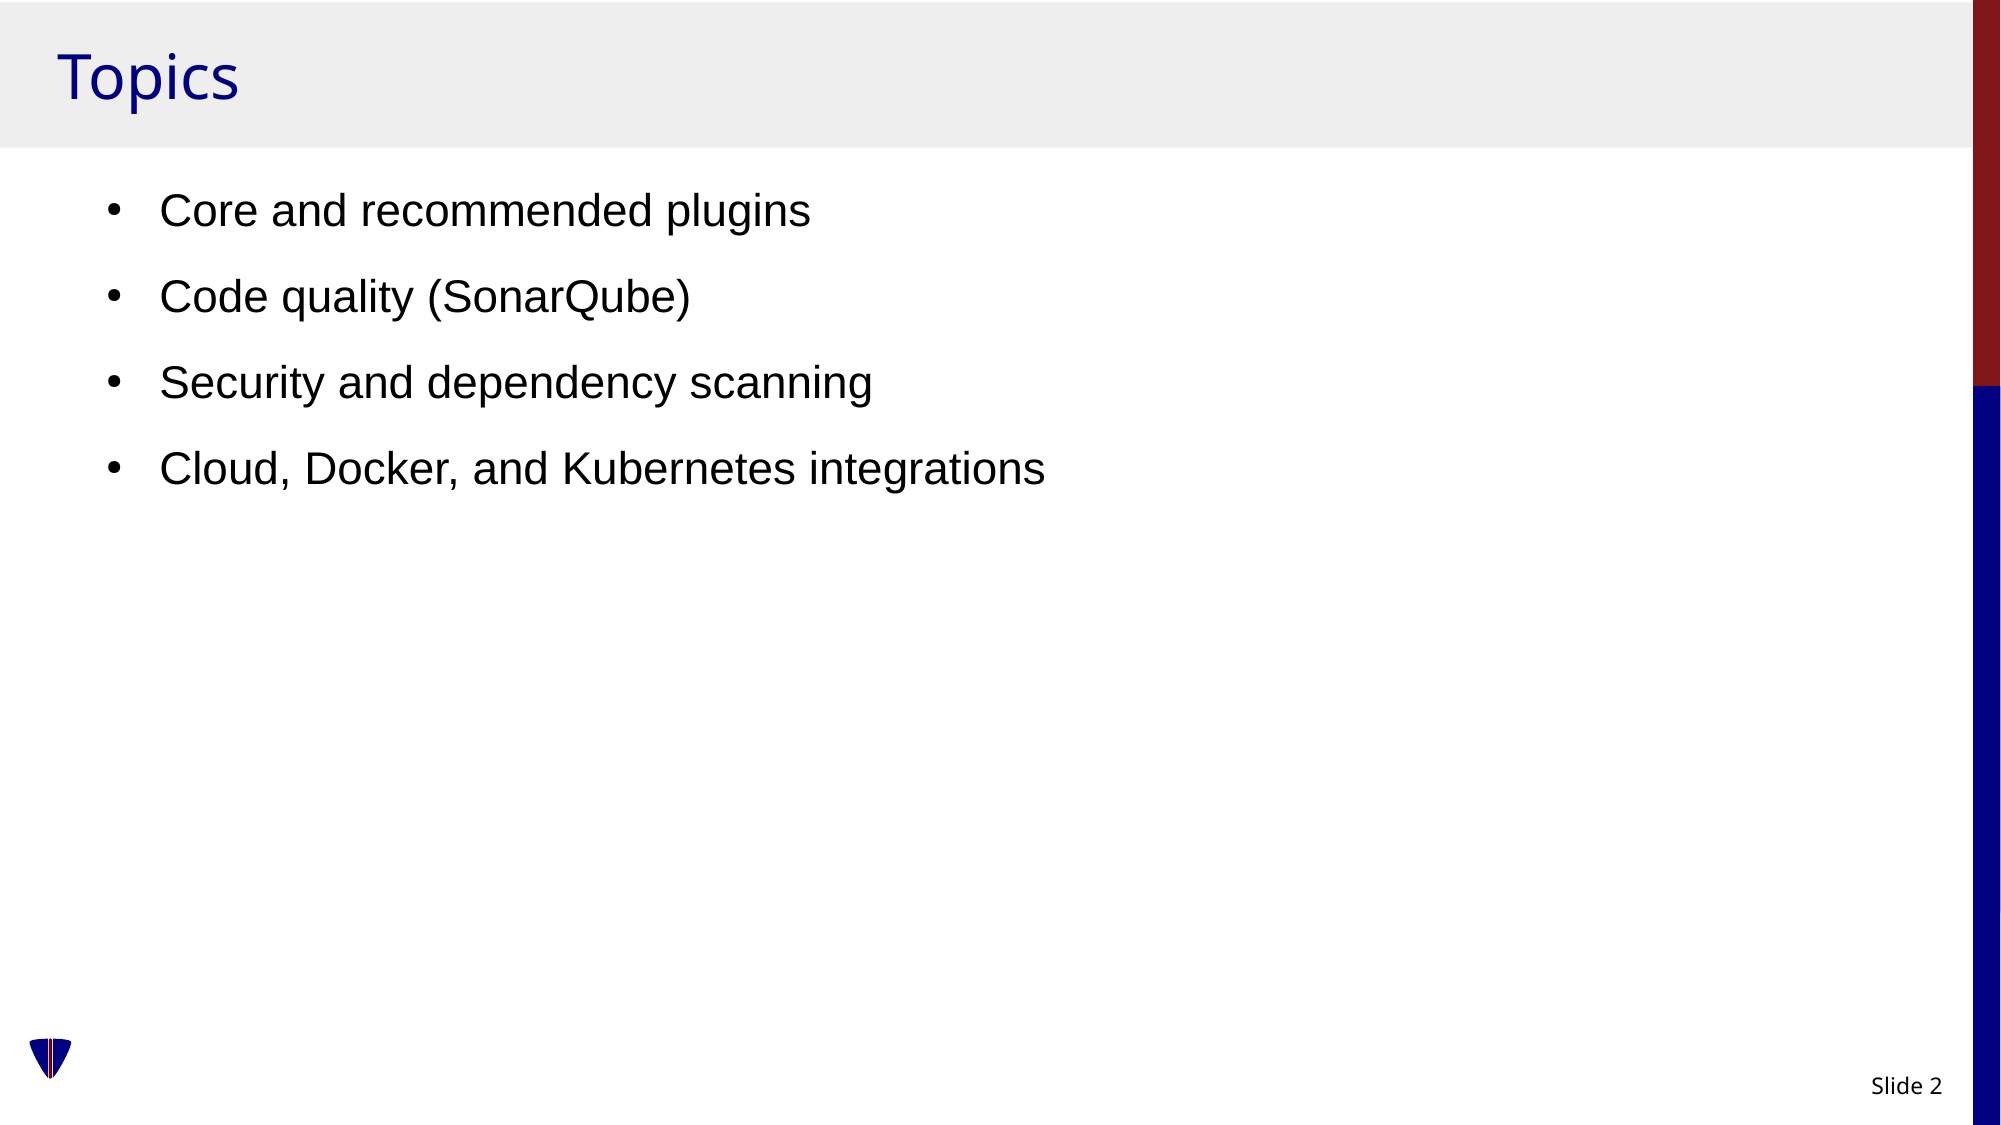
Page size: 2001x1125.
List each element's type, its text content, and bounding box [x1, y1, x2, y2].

list Core and recommended plugins Code quality (SonarQube) Security and dependency scanning Cloud, Docker, and Kubernetes integrations [88, 177, 1873, 1034]
title Topics [0, 2, 1973, 148]
